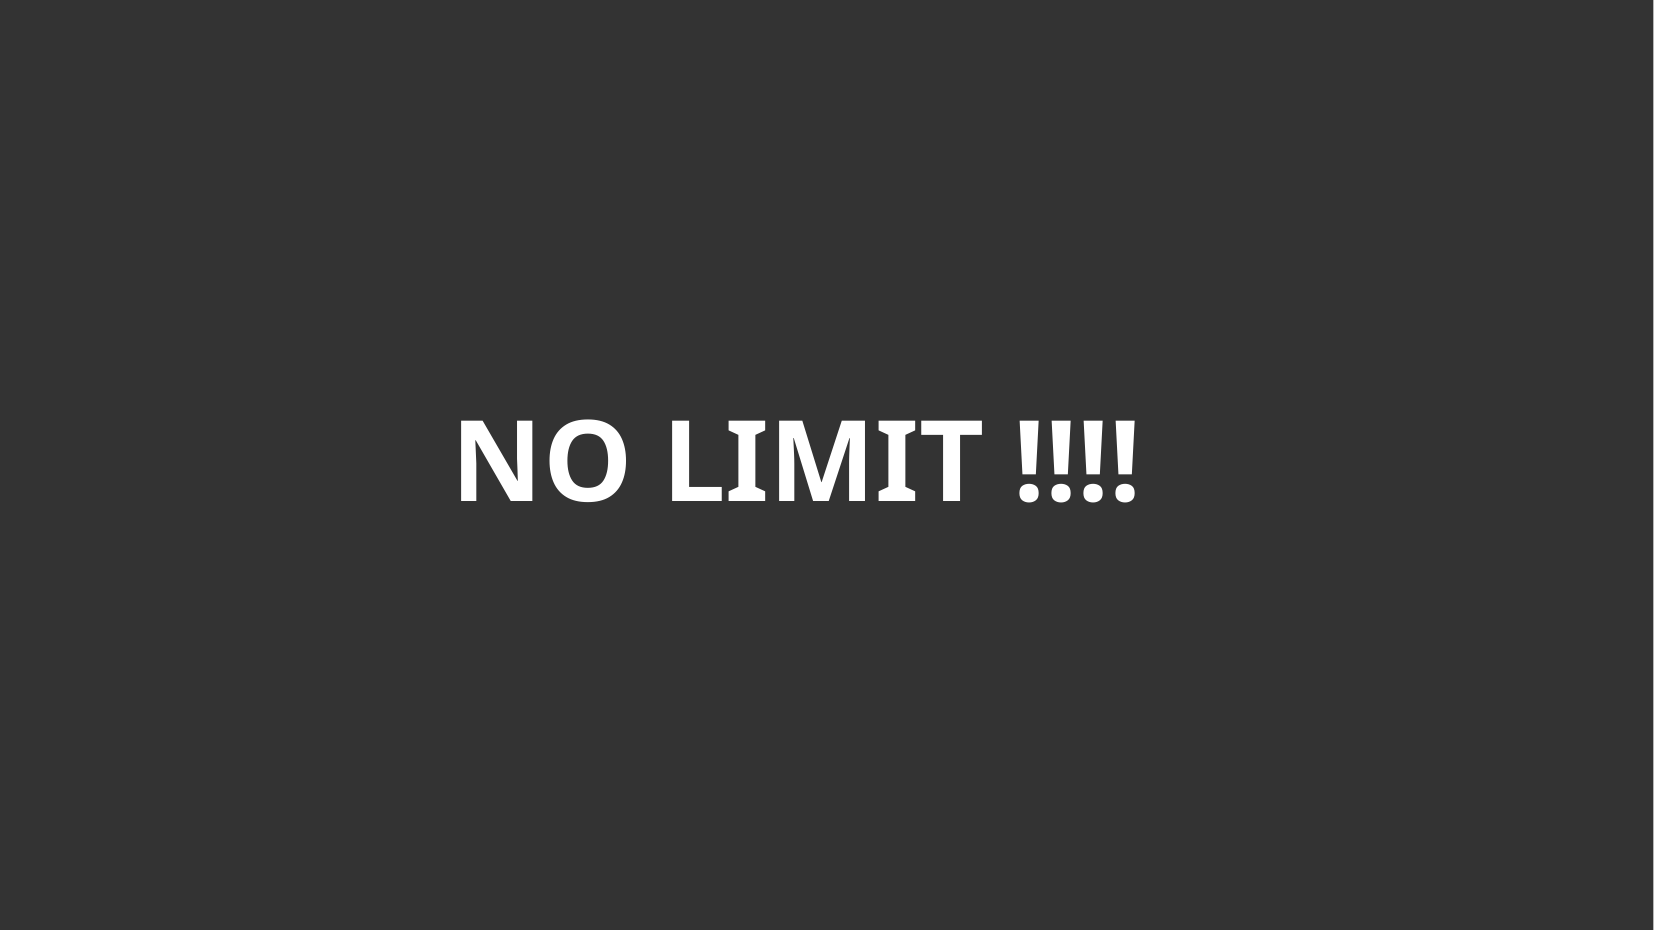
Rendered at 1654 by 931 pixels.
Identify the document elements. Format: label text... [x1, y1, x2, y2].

text_box NO LIMIT !!!! [437, 373, 1335, 520]
